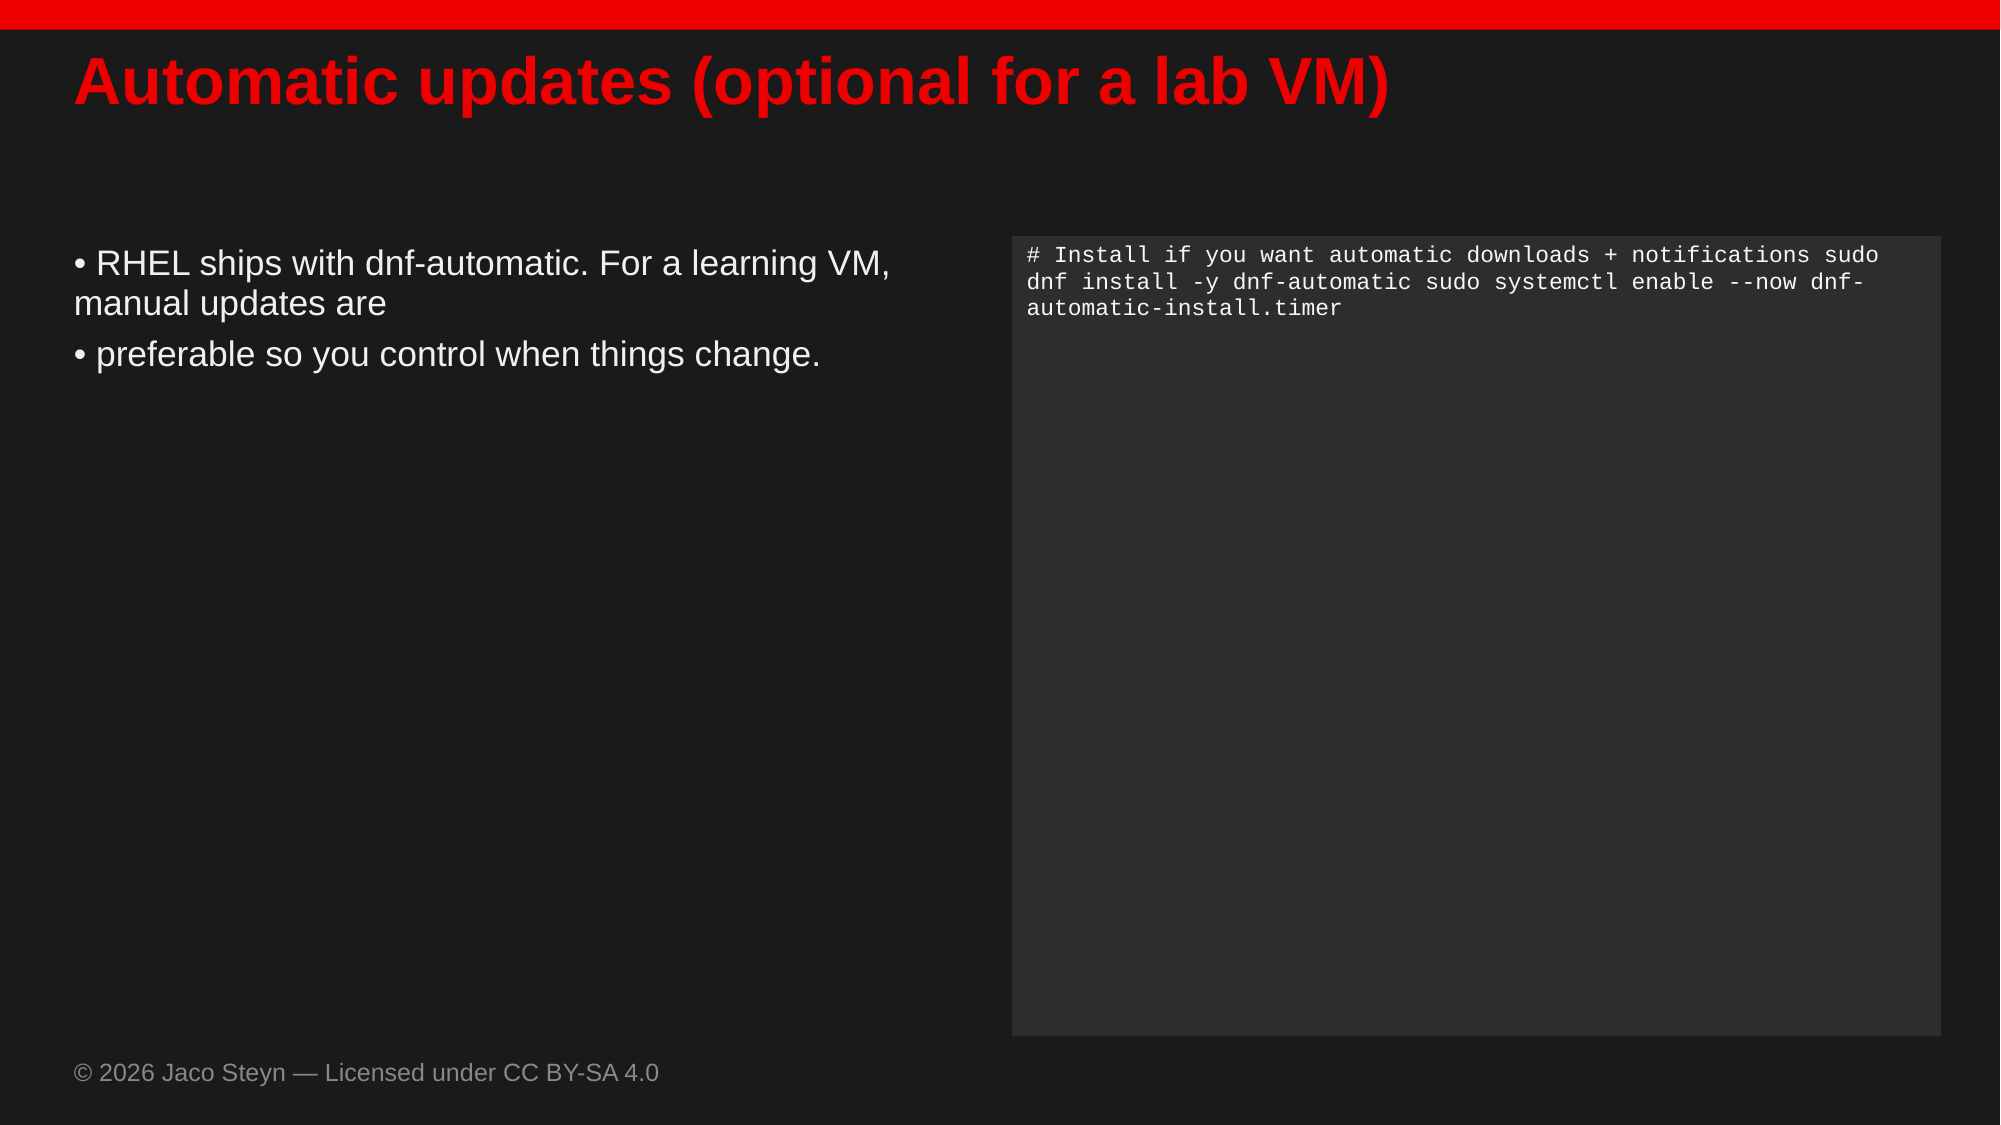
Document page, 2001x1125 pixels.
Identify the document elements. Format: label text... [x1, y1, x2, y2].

text_box • RHEL ships with dnf-automatic. For a learning VM, manual updates are • preferable so you control when things change. [59, 236, 989, 1037]
text_box # Install if you want automatic downloads + notifications sudo dnf install -y dnf-automatic sudo systemctl enable --now dnf-automatic-install.timer [1011, 236, 1942, 1037]
text_box Automatic updates (optional for a lab VM) [59, 36, 1942, 208]
text_box [0, 0, 2001, 30]
text_box © 2026 Jaco Steyn — Licensed under CC BY-SA 4.0 [59, 1051, 1942, 1093]
